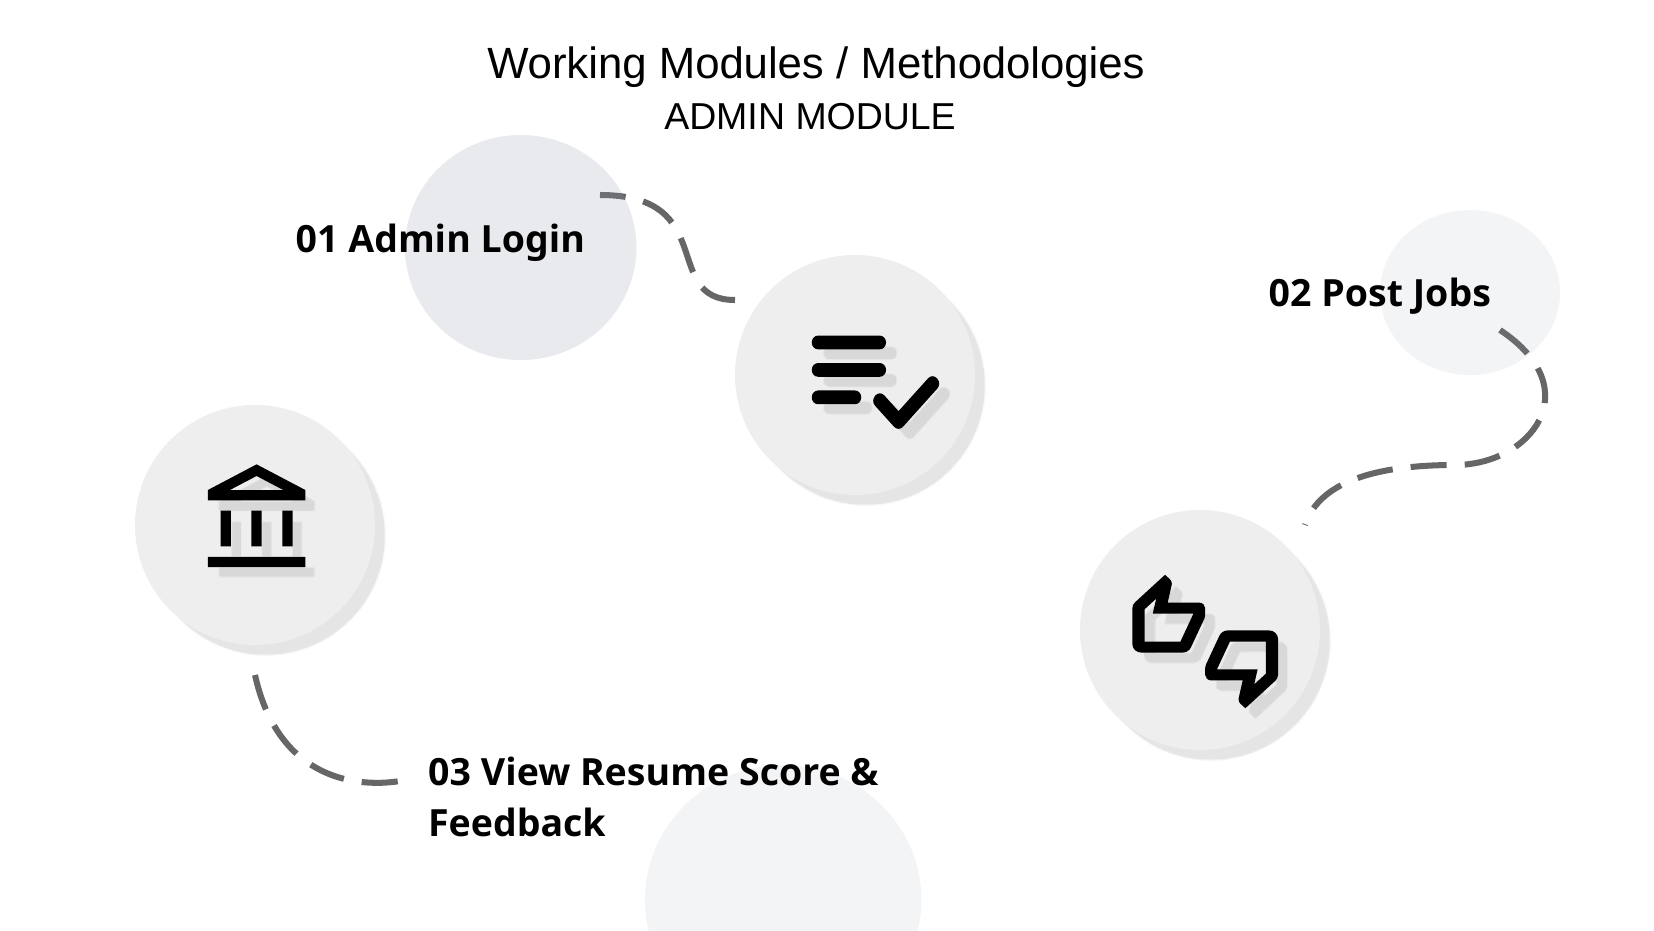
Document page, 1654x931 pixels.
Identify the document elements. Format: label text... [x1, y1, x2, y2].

picture [796, 291, 952, 463]
text_box 03 View Resume Score & Feedback [413, 738, 1034, 841]
picture [195, 456, 324, 586]
text_box 02 Post Jobs [1175, 258, 1506, 325]
text_box ADMIN MODULE [649, 88, 1093, 146]
text_box Working Modules / Methodologies [472, 31, 1418, 96]
picture [1129, 572, 1282, 712]
text_box 01 Admin Login [177, 205, 601, 307]
text_box [29, 135, 637, 367]
